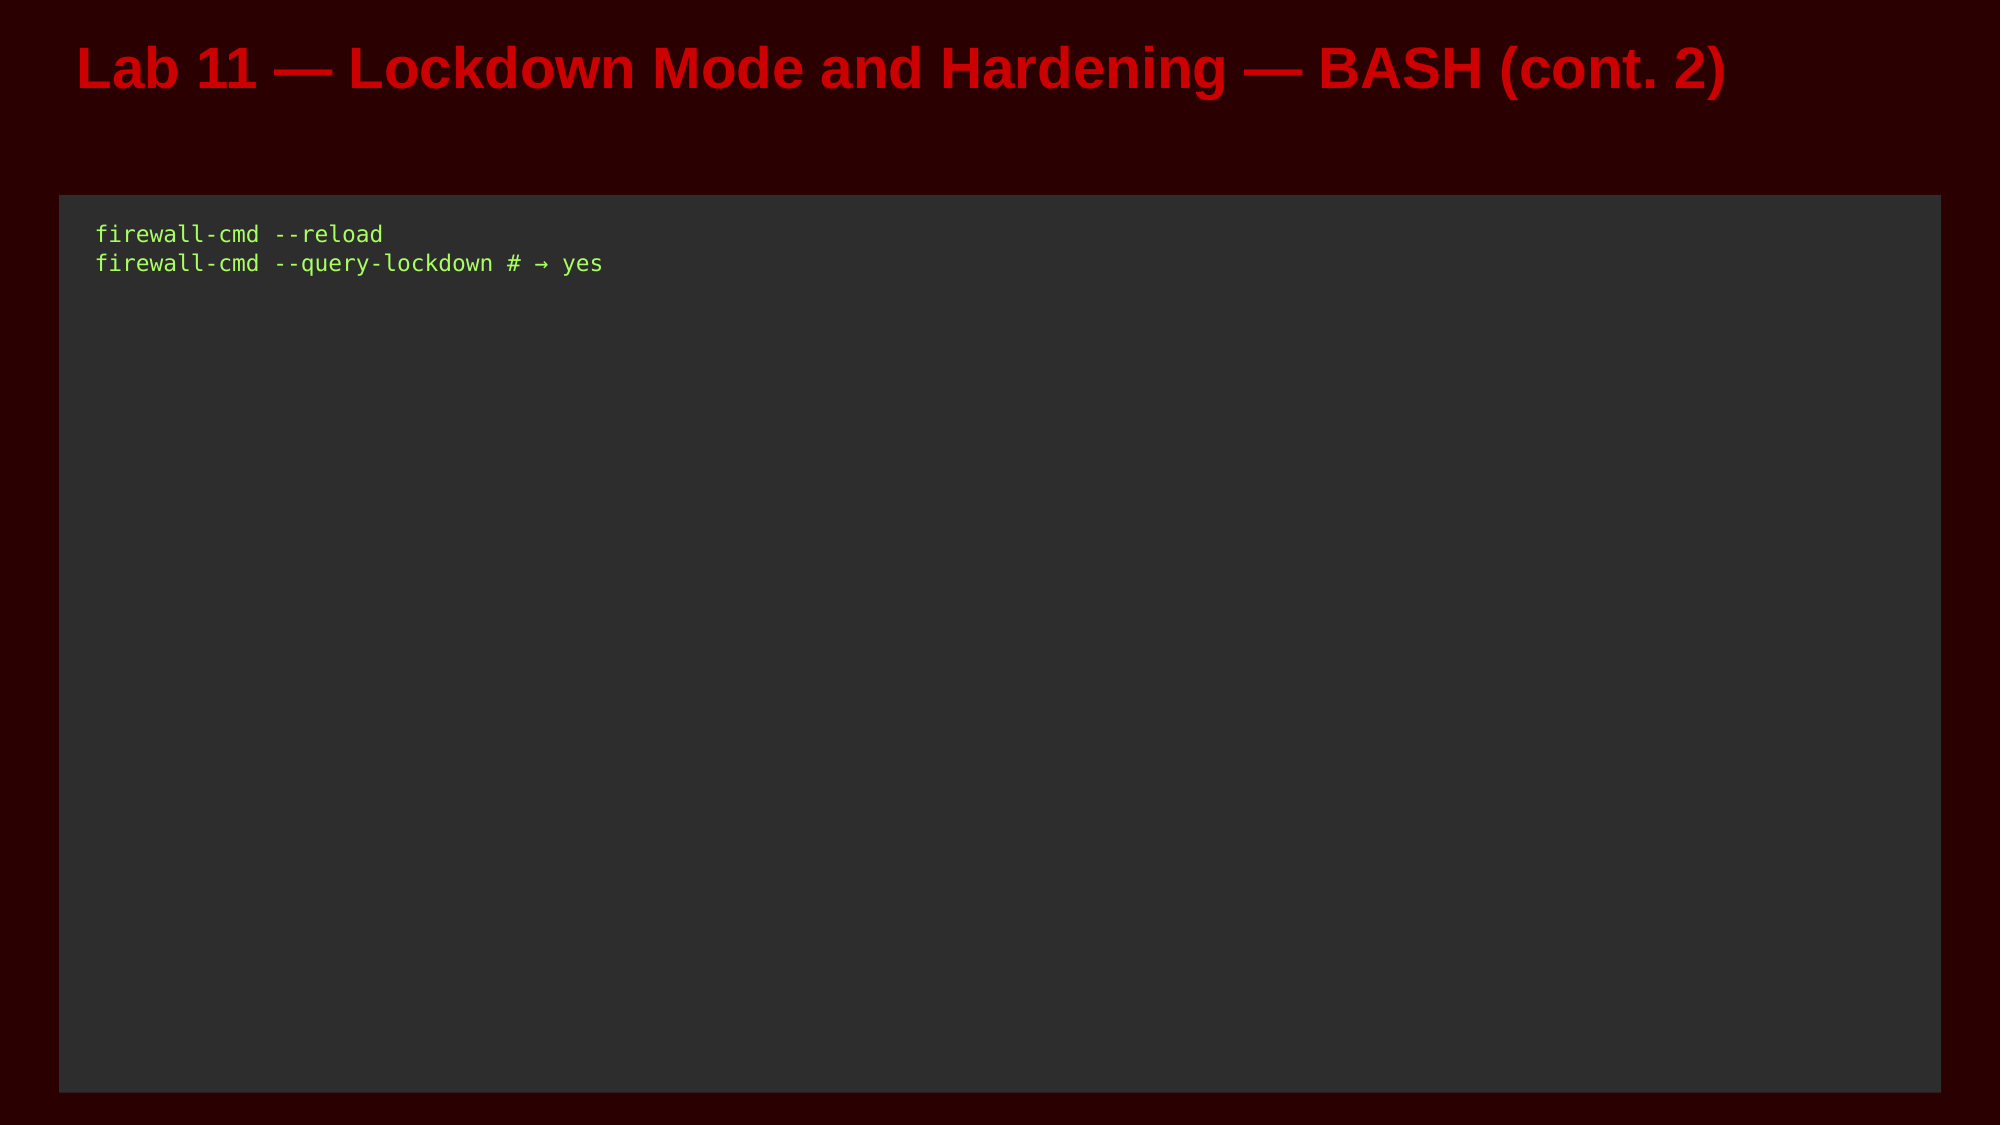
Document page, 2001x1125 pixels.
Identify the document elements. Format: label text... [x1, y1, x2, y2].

text_box Lab 11 — Lockdown Mode and Hardening — BASH (cont. 2) [59, 23, 1942, 178]
text_box firewall-cmd --reload firewall-cmd --query-lockdown # → yes [59, 194, 1942, 1093]
